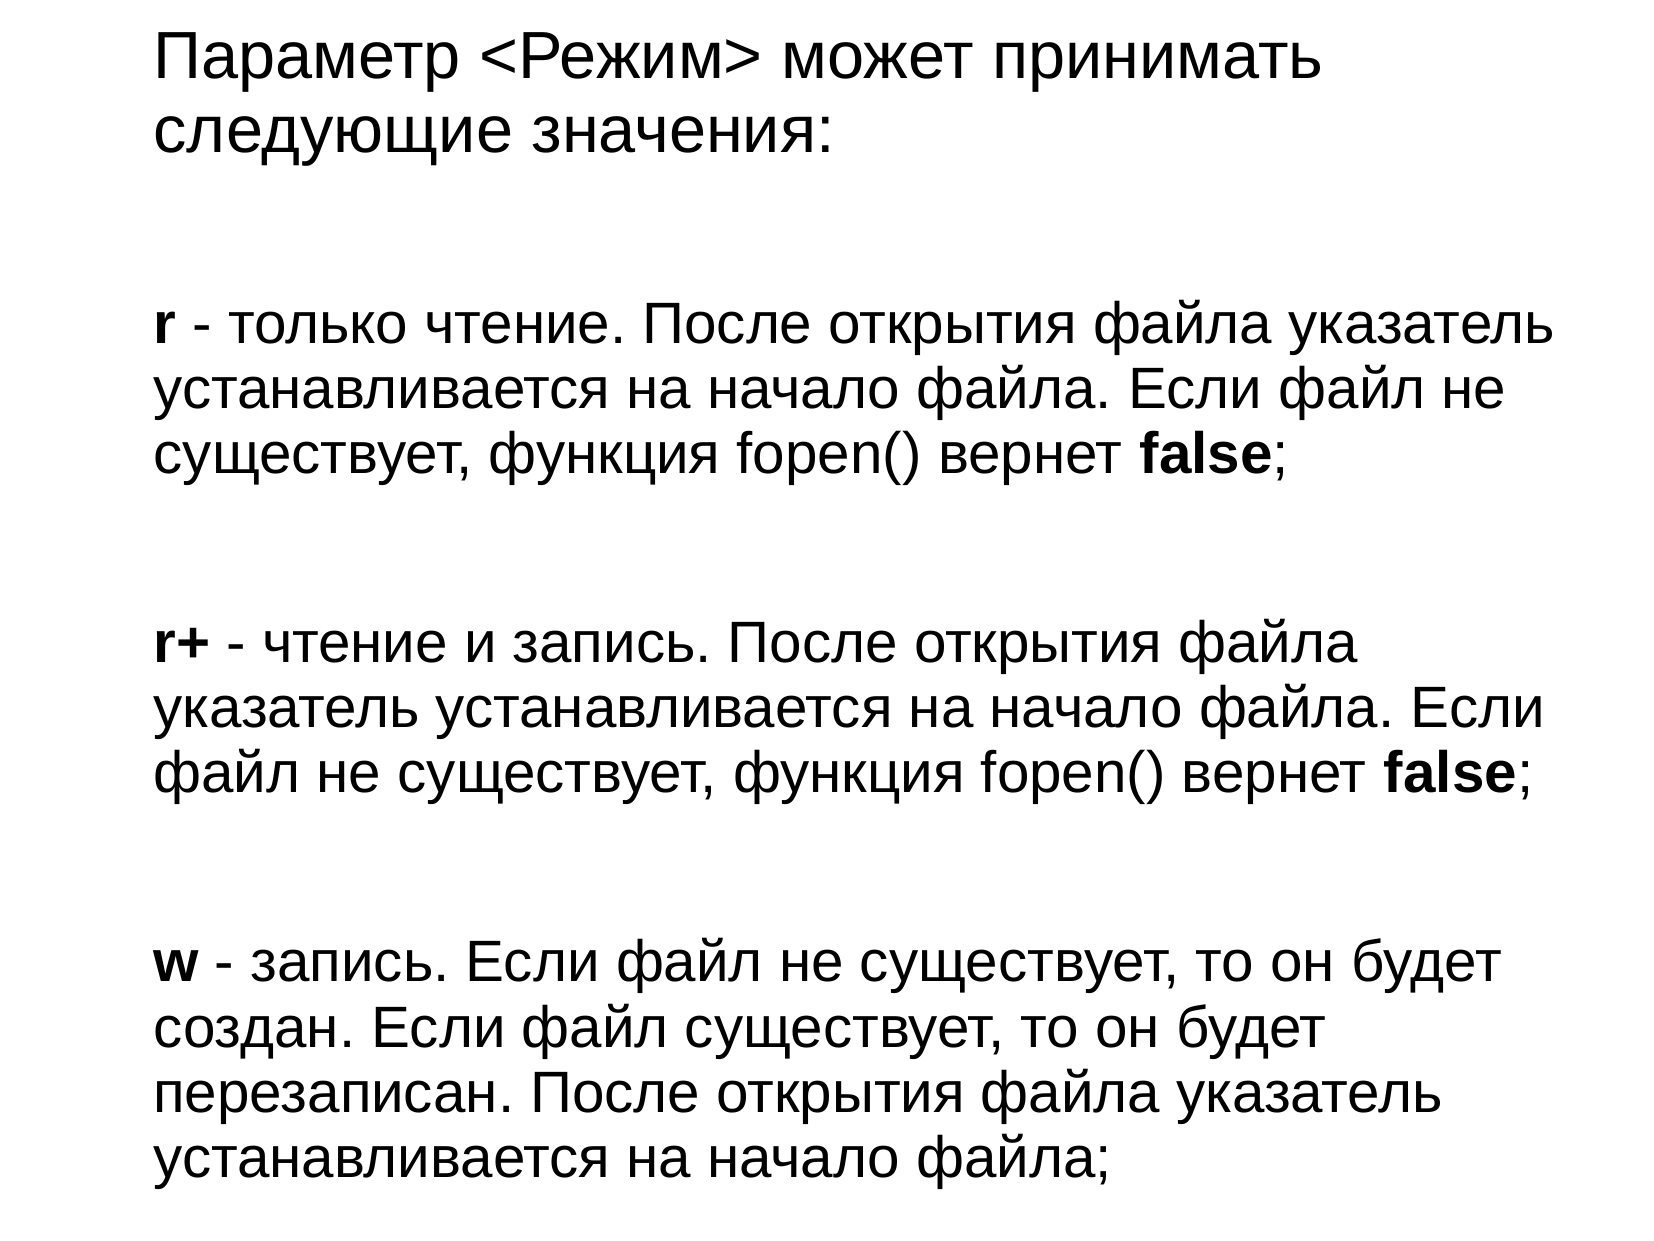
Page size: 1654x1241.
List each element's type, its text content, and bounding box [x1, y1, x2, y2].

list Параметр <Режим> может принимать следующие значения: r - только чтение. После открытия файла указатель устанавливается на начало файла. Если файл не существует, функция fopen() вернет false; r+ - чтение и запись. После открытия файла указатель устанавливается на начало файла. Если файл не существует, функция fopen() вернет false; w - запись. Если файл не существует, то он будет создан. Если файл существует, то он будет перезаписан. После открытия файла указатель устанавливается на начало файла; [82, 17, 1571, 1197]
